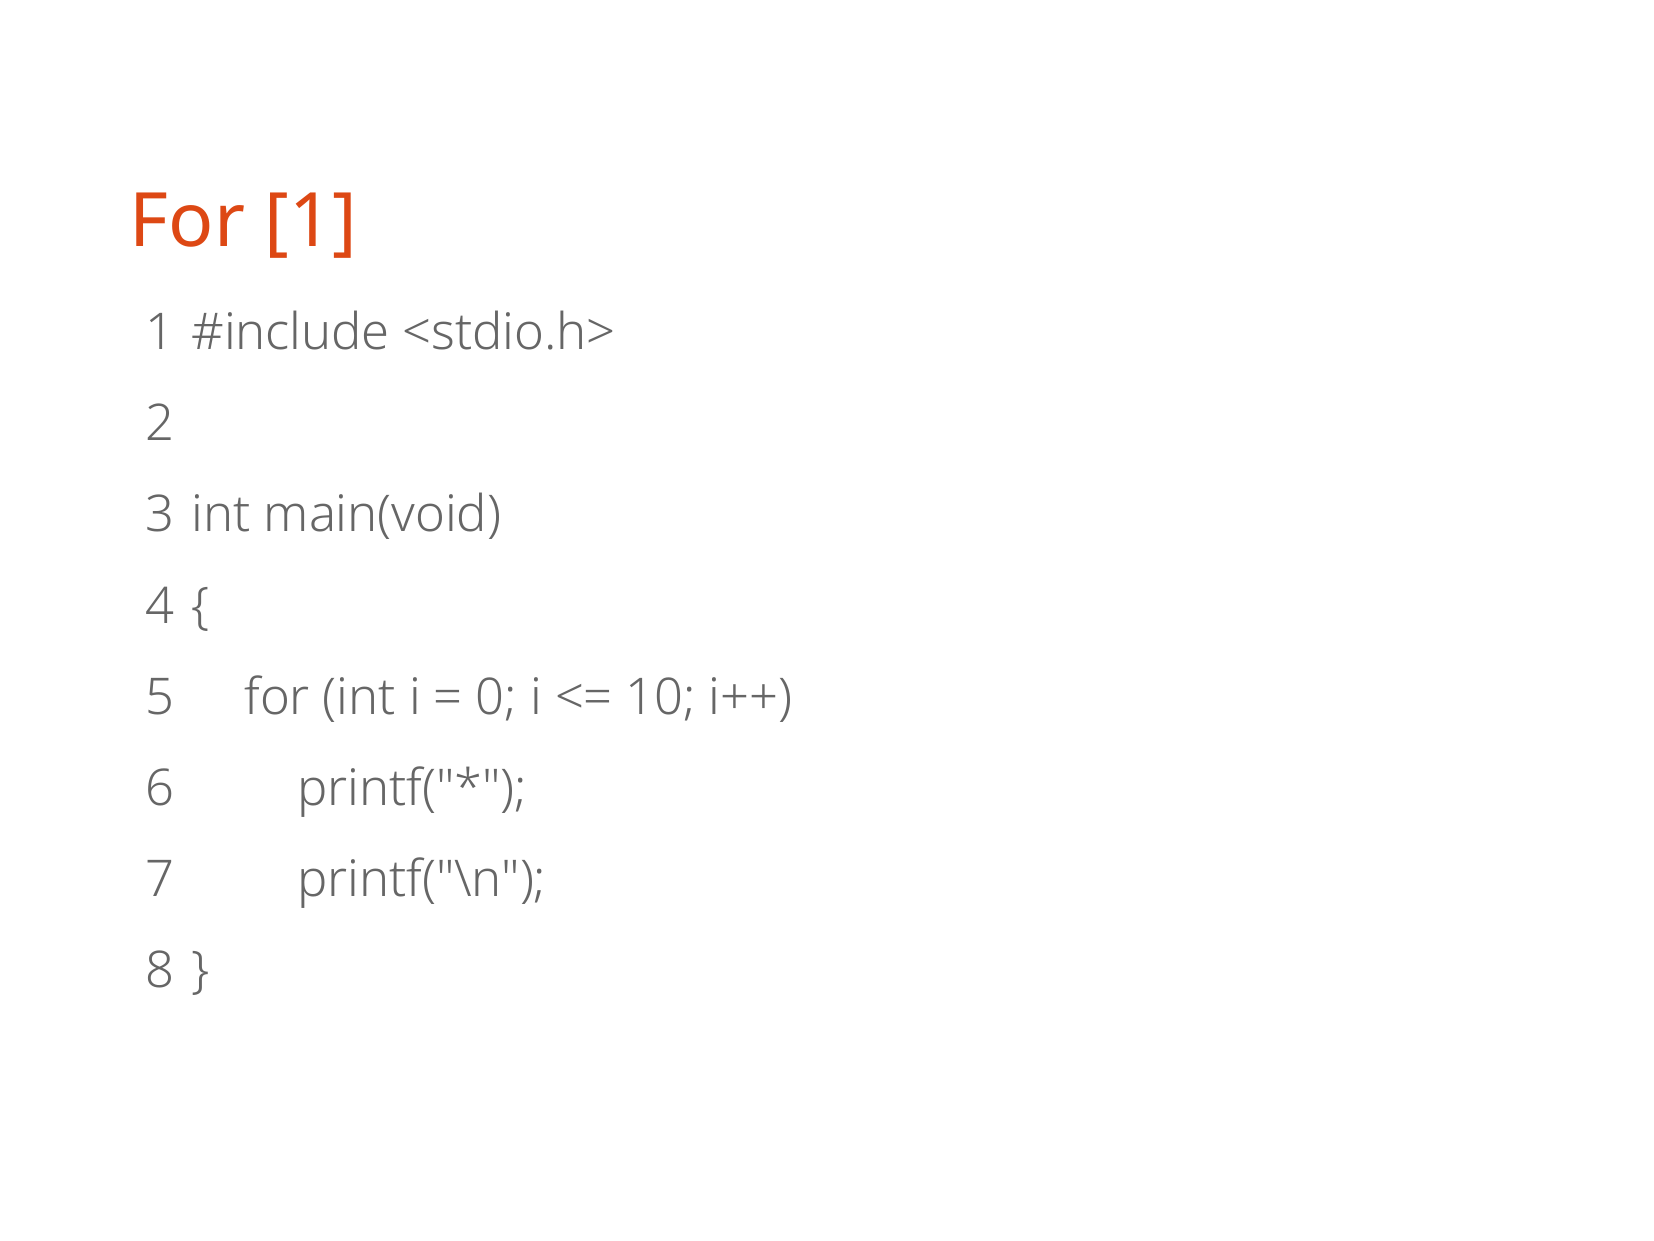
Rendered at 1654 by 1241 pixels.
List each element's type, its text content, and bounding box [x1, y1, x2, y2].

title For [1] [129, 153, 1518, 281]
list #include <stdio.h> int main(void) { for (int i = 0; i <= 10; i++) printf("*"); printf("\n"); } [129, 295, 1518, 1010]
